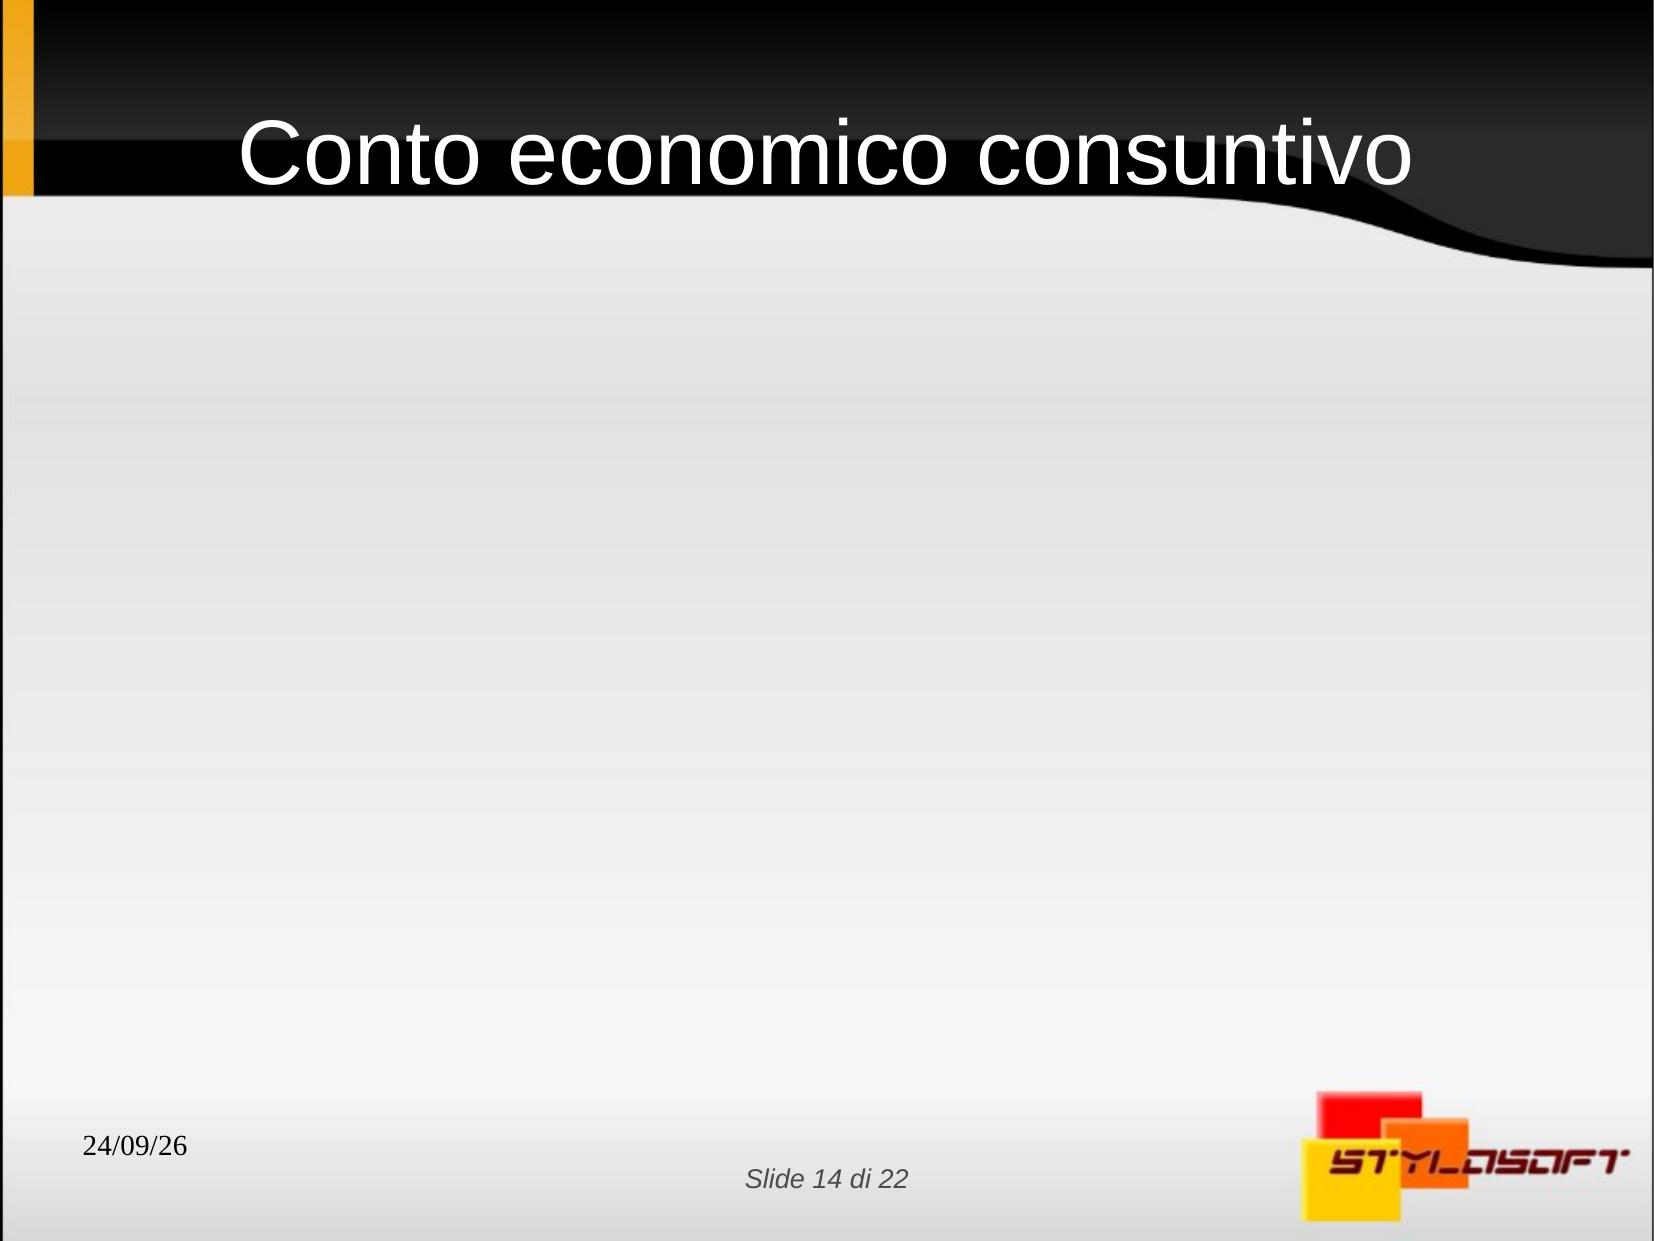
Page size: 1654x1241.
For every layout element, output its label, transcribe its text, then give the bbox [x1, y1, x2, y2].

title Conto economico consuntivo [82, 56, 1571, 250]
picture [0, 0, 1654, 1156]
text_box Slide <numero> di 22 [0, 1156, 1654, 1241]
